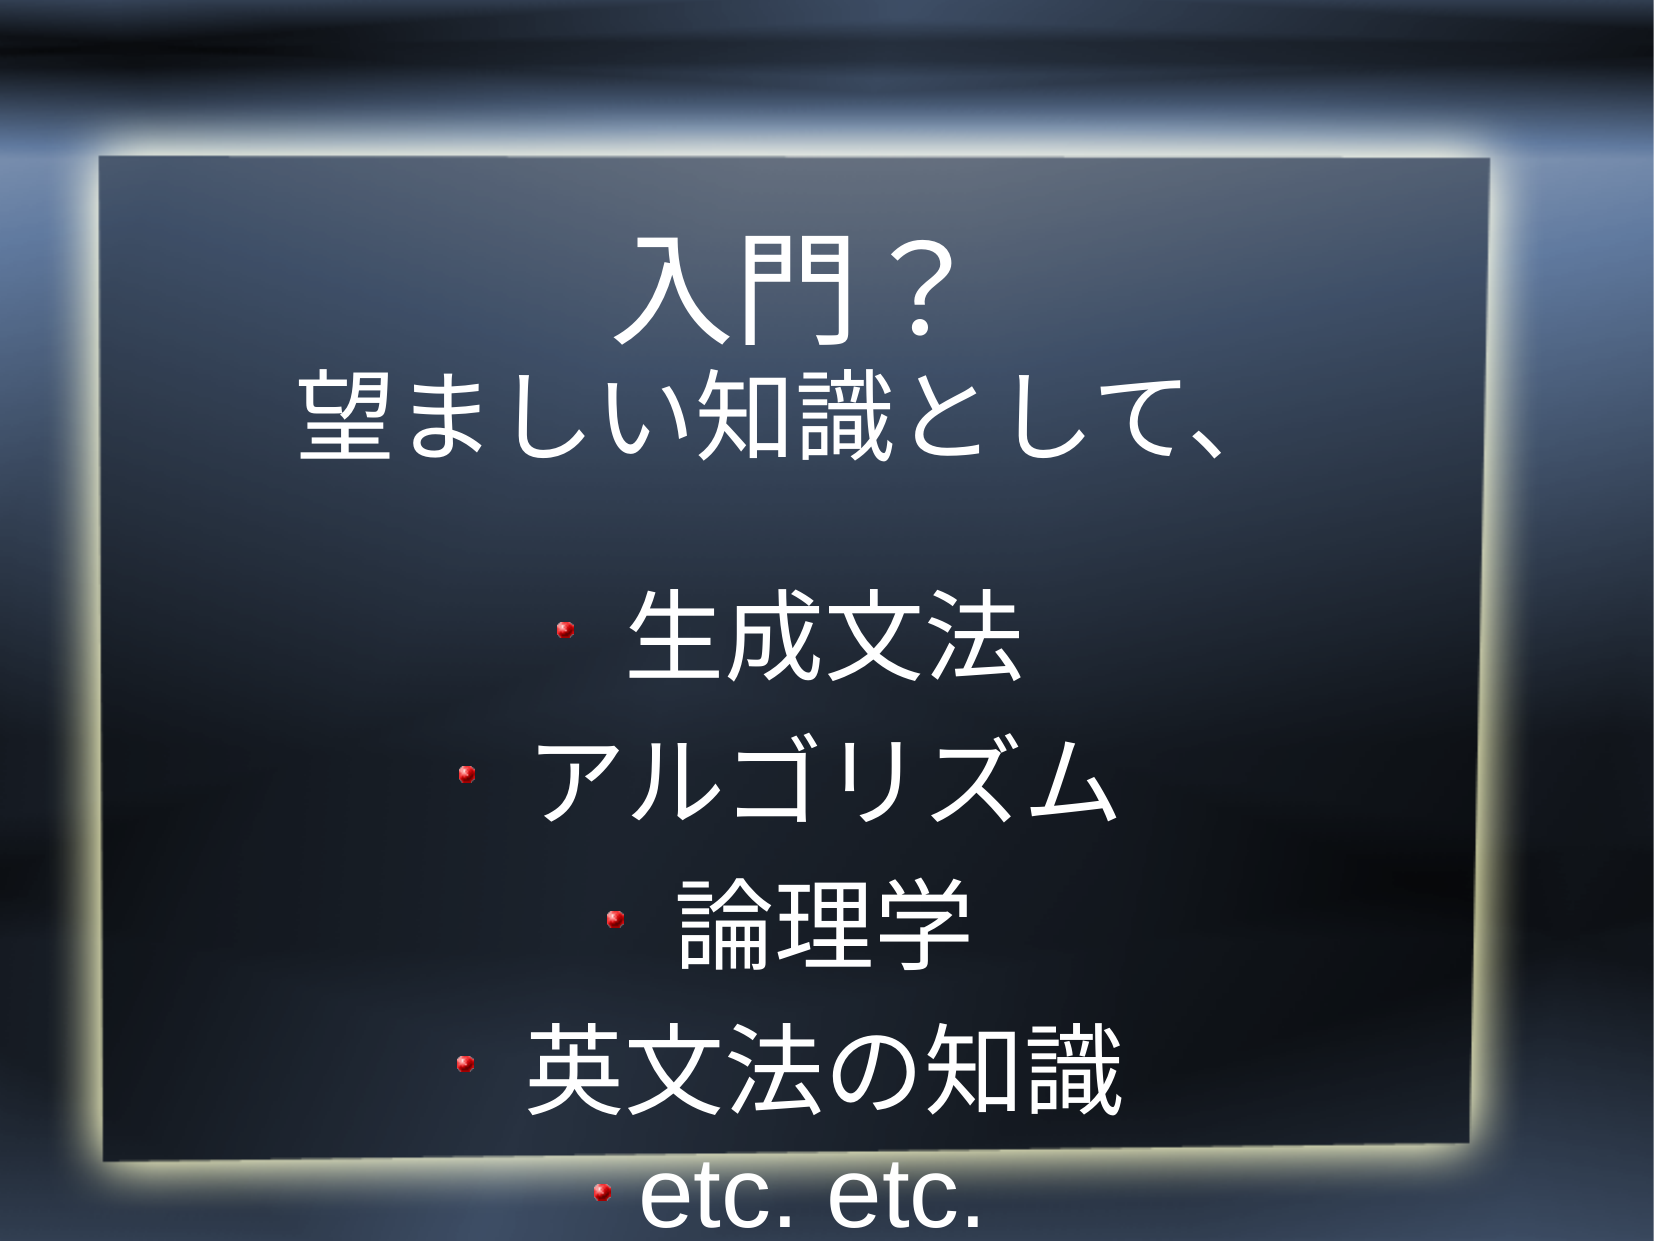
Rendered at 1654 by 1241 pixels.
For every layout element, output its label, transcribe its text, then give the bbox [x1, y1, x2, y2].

picture [0, 0, 1654, 1241]
title 入門？ [360, 378, 381, 384]
title 入門？ [88, 177, 1506, 384]
subtitle 望ましい知識として、 生成文法 アルゴリズム 論理学 英文法の知識 etc. etc. [135, 432, 1447, 1154]
